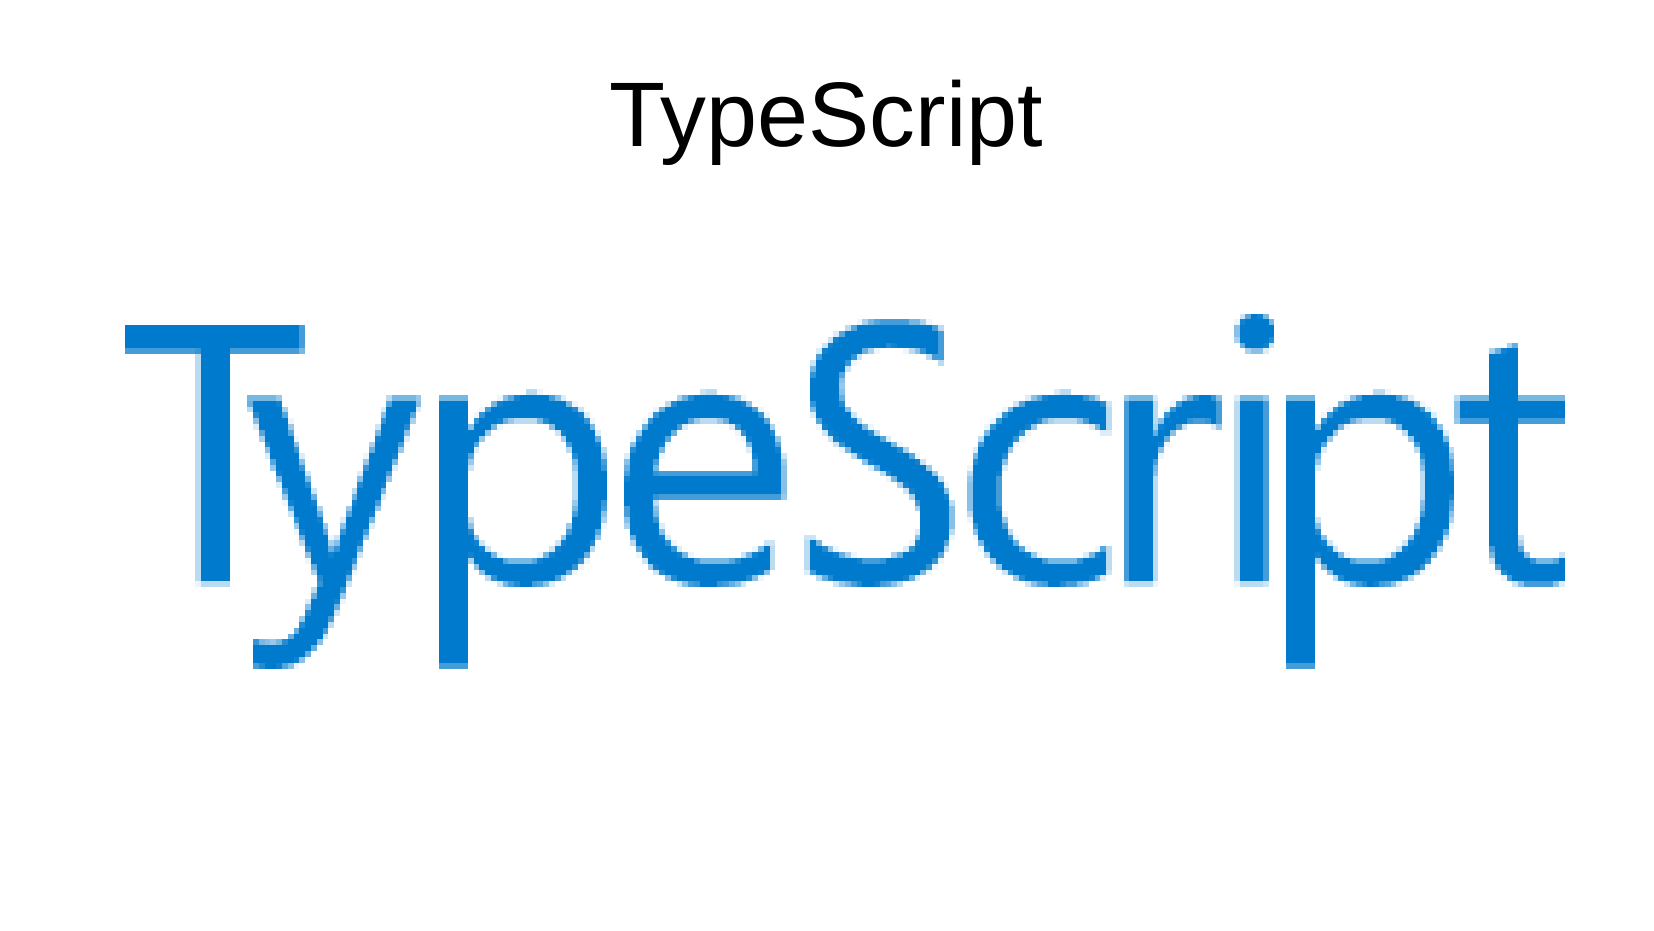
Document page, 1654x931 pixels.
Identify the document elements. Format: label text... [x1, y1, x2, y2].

picture [120, 314, 1571, 669]
title TypeScript [82, 37, 1571, 193]
